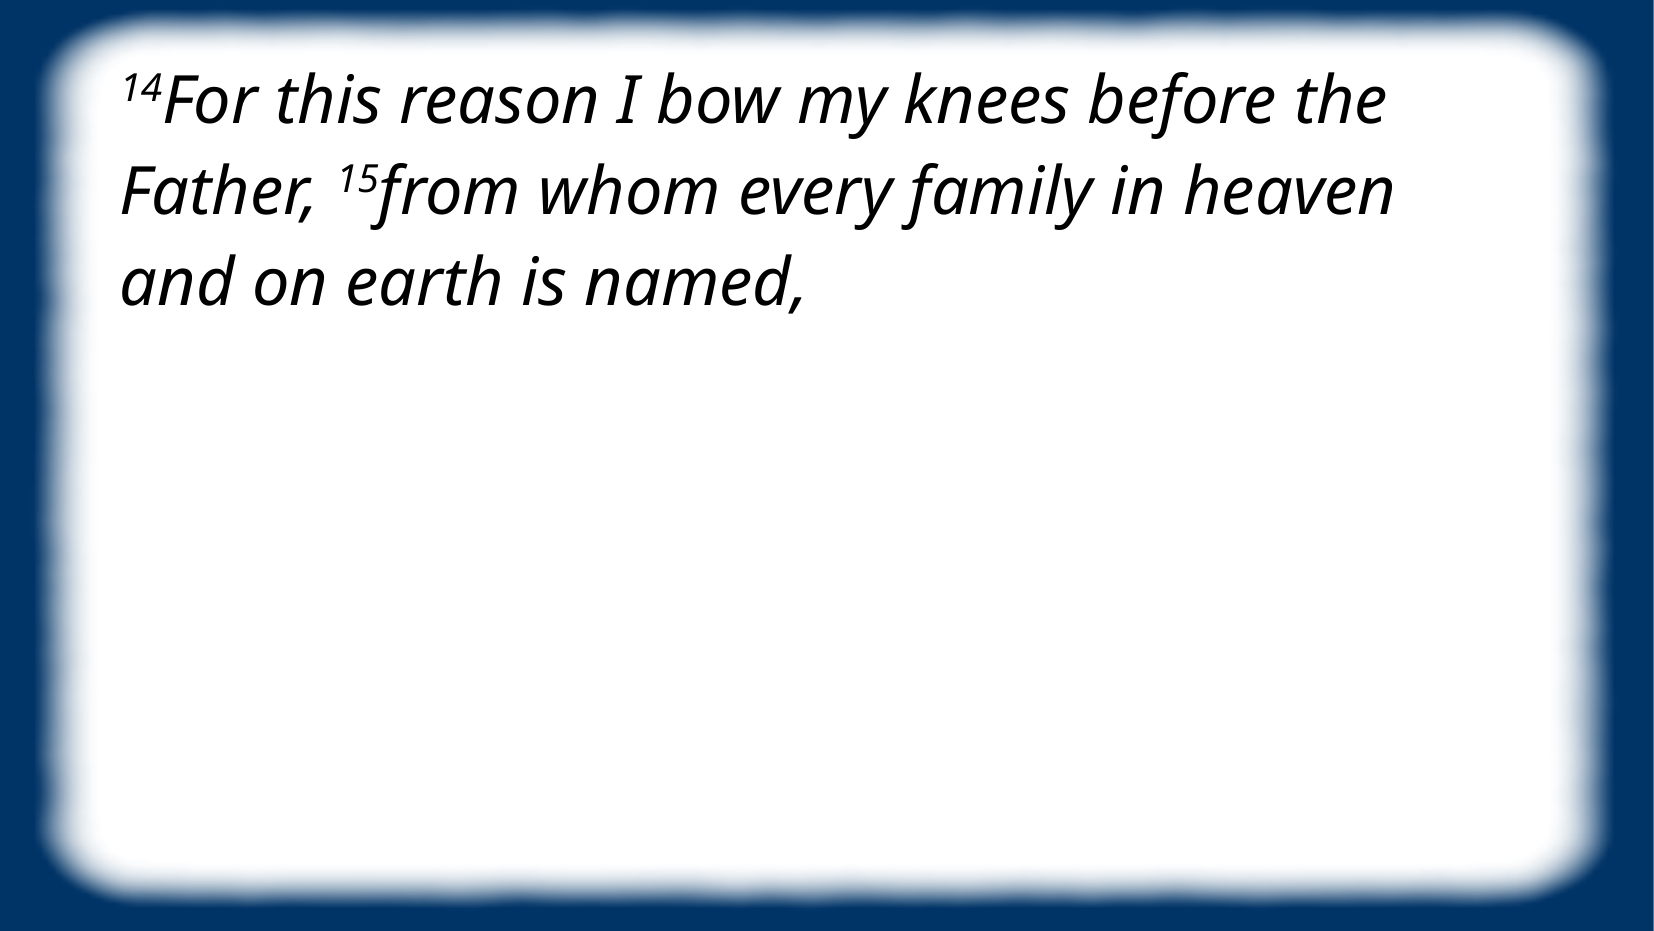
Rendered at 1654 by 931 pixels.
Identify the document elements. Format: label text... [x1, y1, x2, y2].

picture [0, 0, 1654, 931]
text_box 14For this reason I bow my knees before the Father, 15from whom every family in heaven and on earth is named, [105, 45, 1516, 346]
